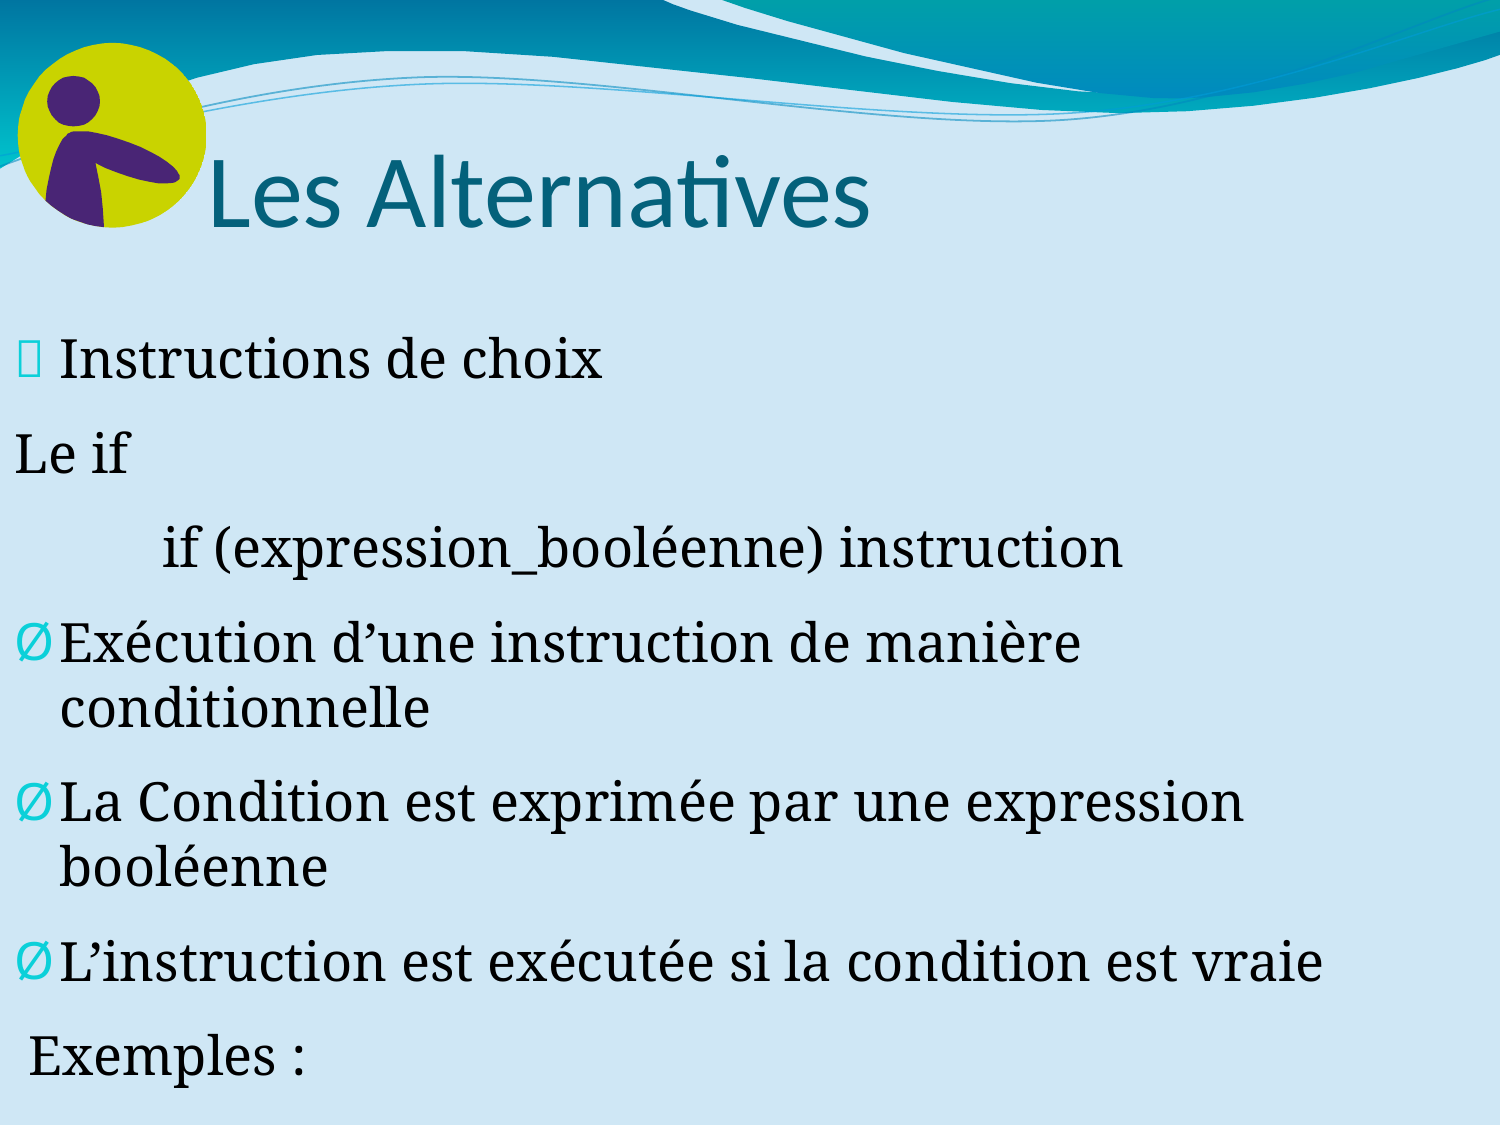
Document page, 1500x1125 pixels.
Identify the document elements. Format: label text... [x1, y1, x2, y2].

title Les Alternatives [75, 115, 1425, 303]
list Instructions de choix Le if if (expression_booléenne) instruction Exécution d’une instruction de manière conditionnelle La Condition est exprimée par une expression booléenne L’instruction est exécutée si la condition est vraie Exemples : if(age >= 18) etat=‘’Majeur’’; if ((age<16) || statusEtudiant){ droiyAuxAllocations = true; montant = 400; } [0, 317, 1425, 1125]
